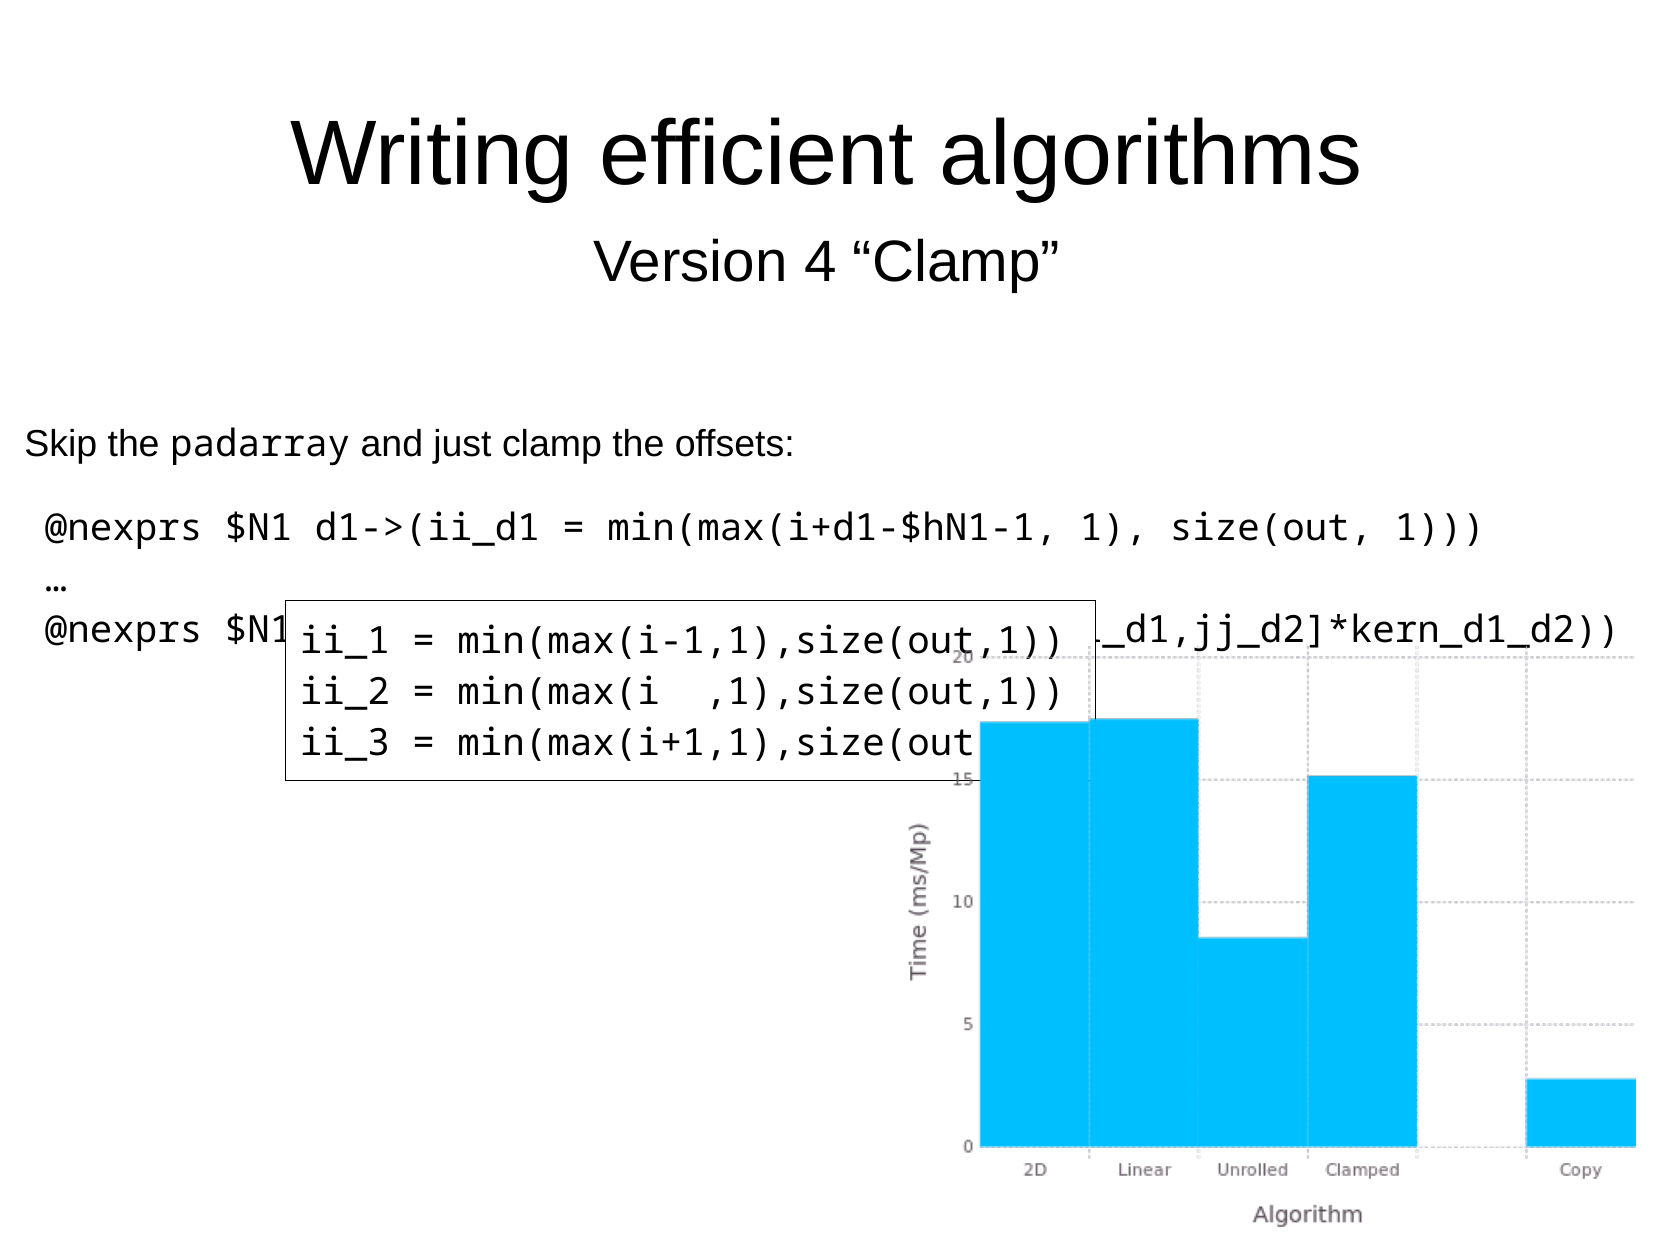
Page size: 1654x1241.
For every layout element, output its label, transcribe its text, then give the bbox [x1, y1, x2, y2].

text_box Version 4 “Clamp” [578, 221, 1076, 302]
text_box Skip the padarray and just clamp the offsets: [9, 409, 811, 470]
picture [892, 646, 1636, 1241]
title Writing efficient algorithms [82, 49, 1571, 257]
text_box @nexprs $N1 d1->(ii_d1 = min(max(i+d1-$hN1-1, 1), size(out, 1))) … @nexprs $N1 d1->(@nexprs $N2 d2->(tmp += img[ii_d1,jj_d2]*kern_d1_d2)) [30, 492, 1654, 636]
text_box ii_1 = min(max(i-1,1),size(out,1)) ii_2 = min(max(i ,1),size(out,1)) ii_3 = min(max(i+1,1),size(out,1)) [285, 600, 1096, 781]
